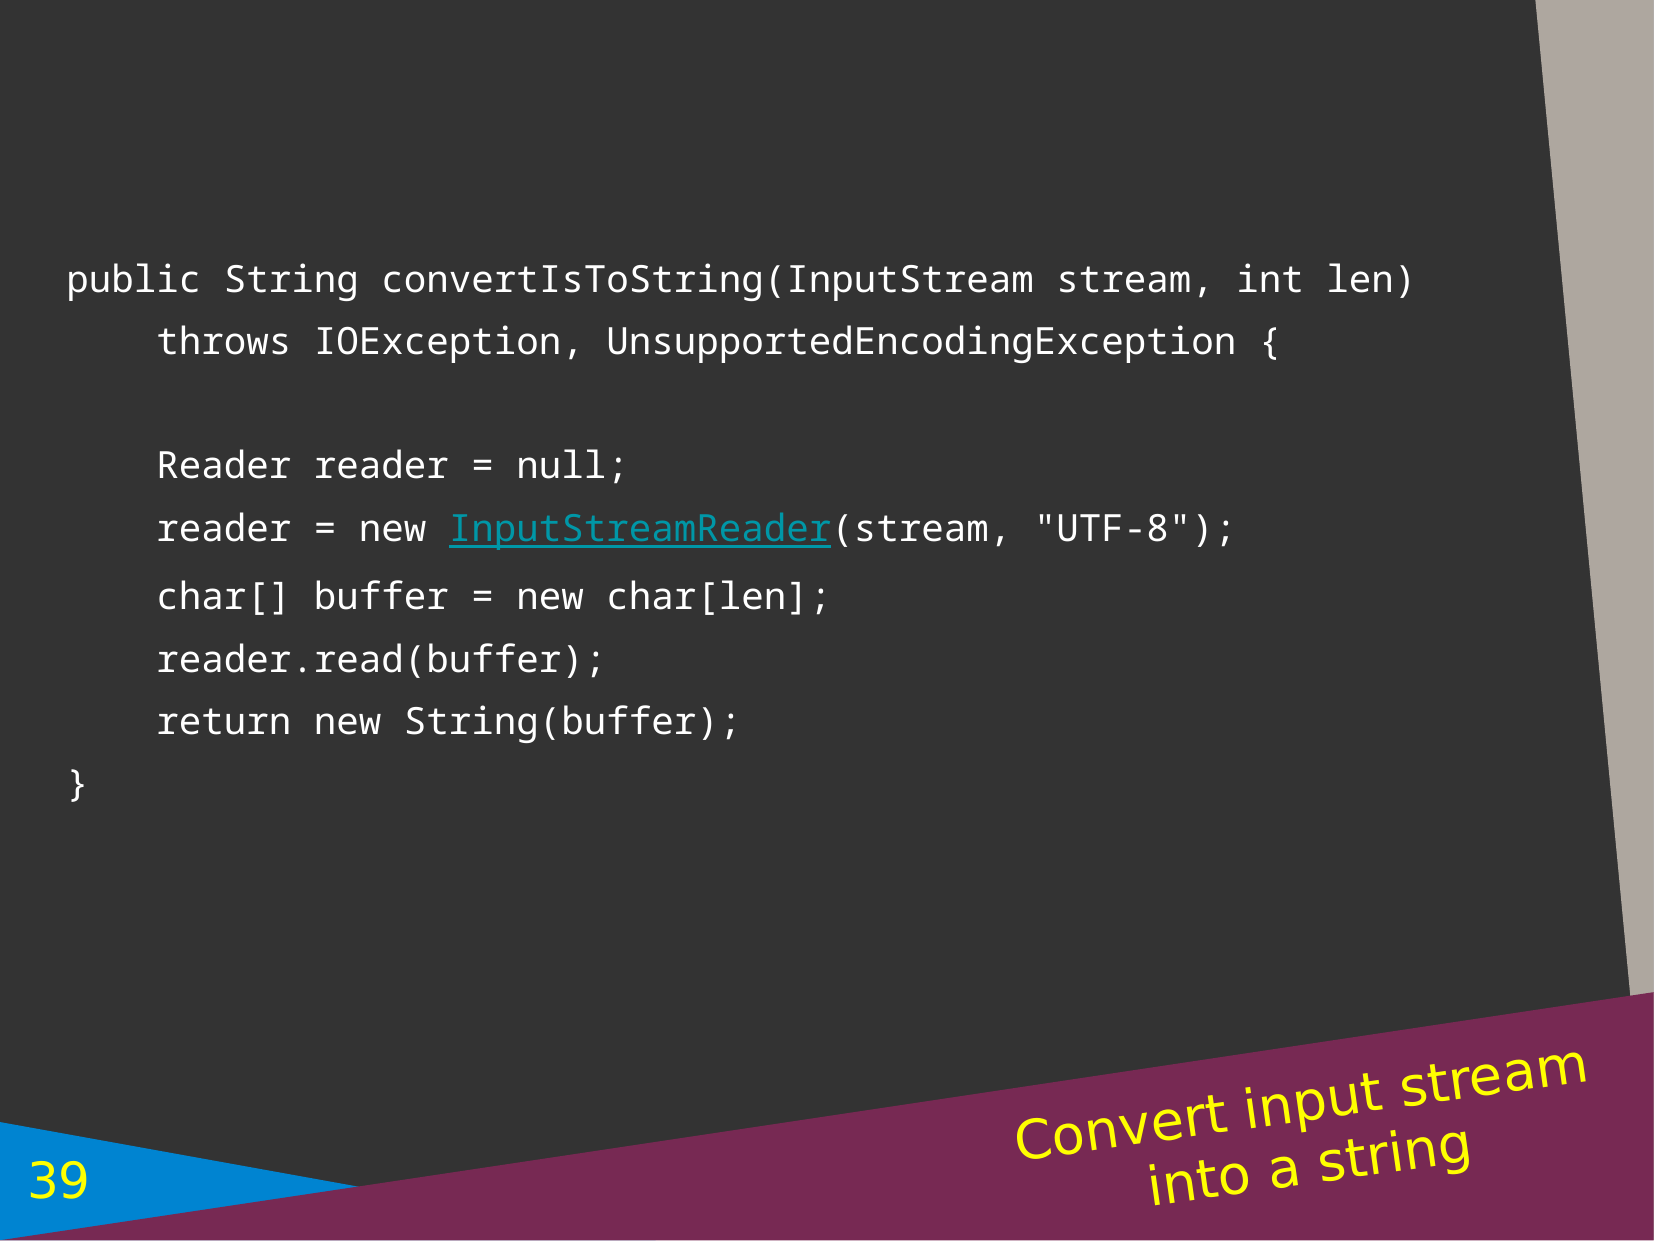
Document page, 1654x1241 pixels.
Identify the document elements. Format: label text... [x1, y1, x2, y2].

title Convert input stream into a string [956, 995, 1654, 1241]
text_box public String convertIsToString(InputStream stream, int len) throws IOException, UnsupportedEncodingException { Reader reader = null; reader = new InputStreamReader(stream, "UTF-8"); char[] buffer = new char[len]; reader.read(buffer); return new String(buffer); } [51, 233, 1449, 794]
